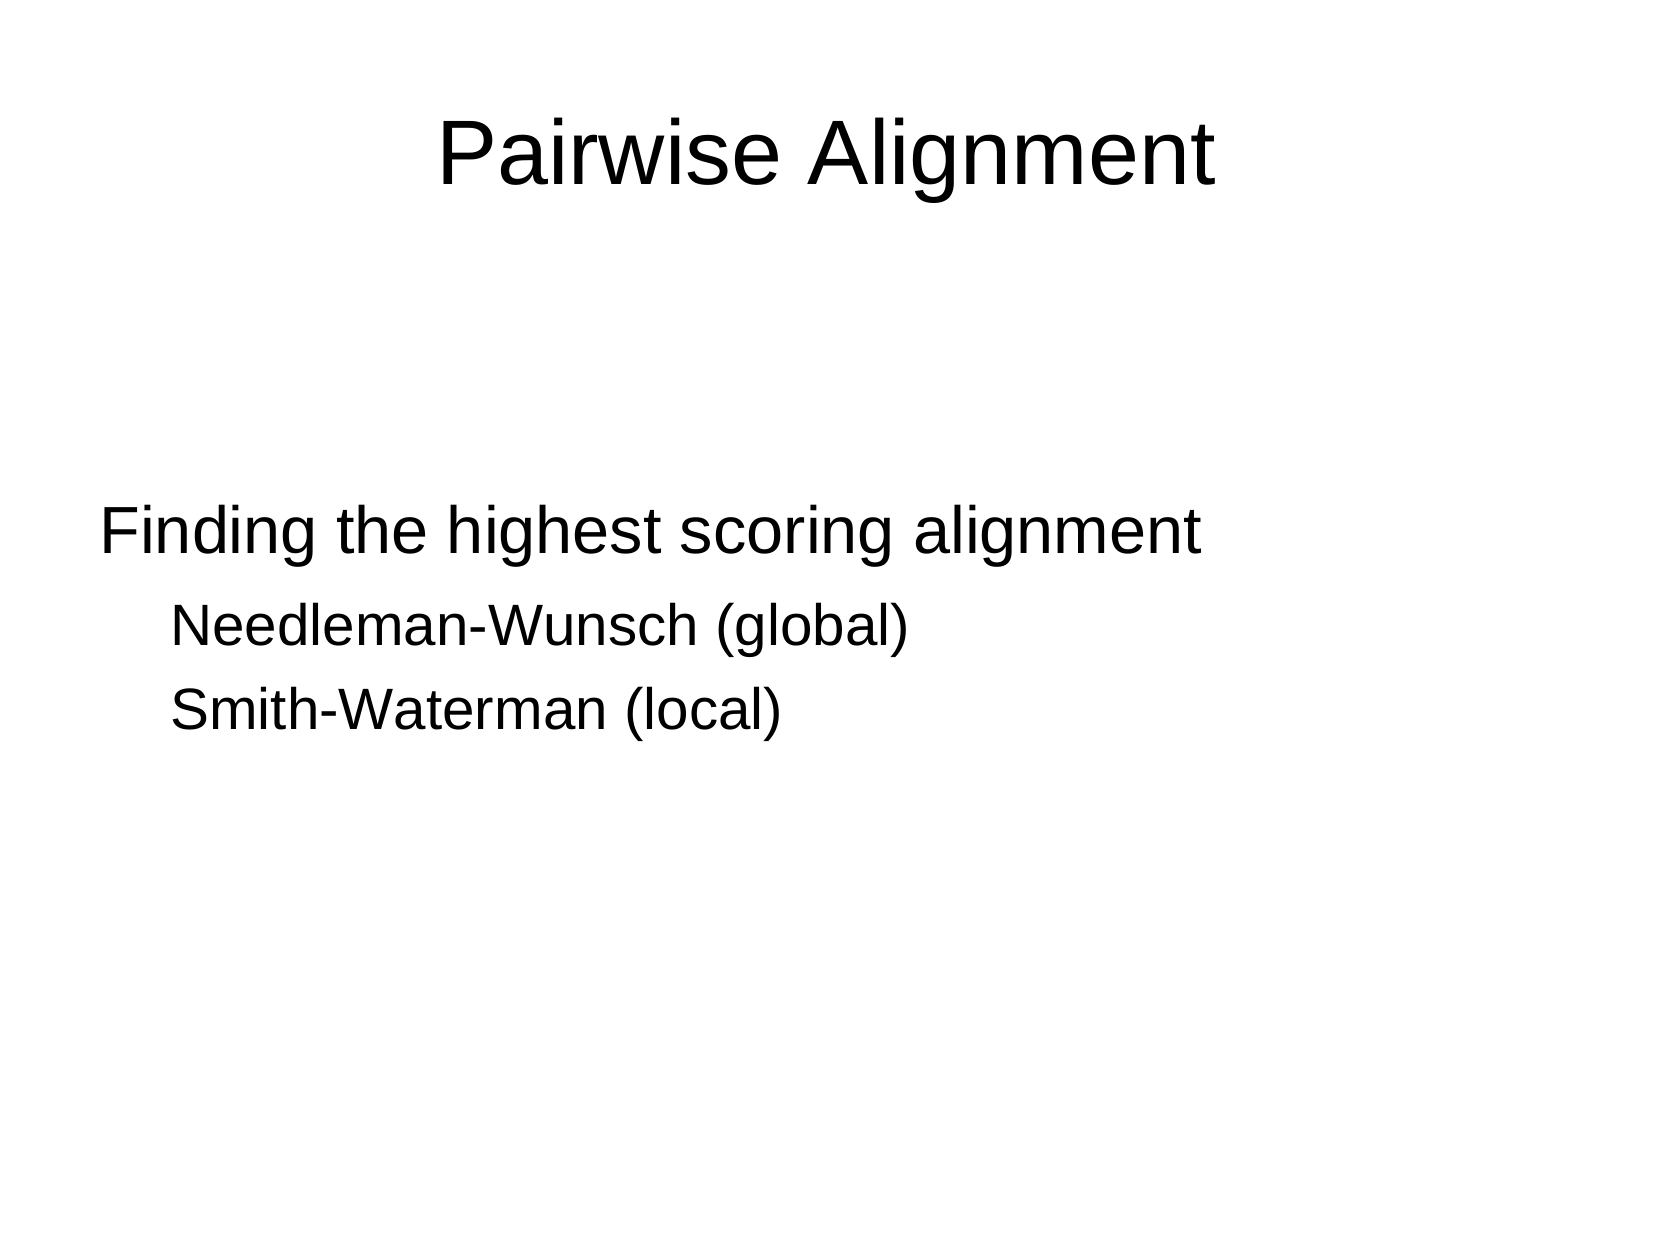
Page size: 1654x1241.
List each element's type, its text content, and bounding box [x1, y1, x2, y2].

list Finding the highest scoring alignment Needleman-Wunsch (global) Smith-Waterman (local) [82, 290, 1571, 1094]
title Pairwise Alignment [82, 56, 1571, 249]
